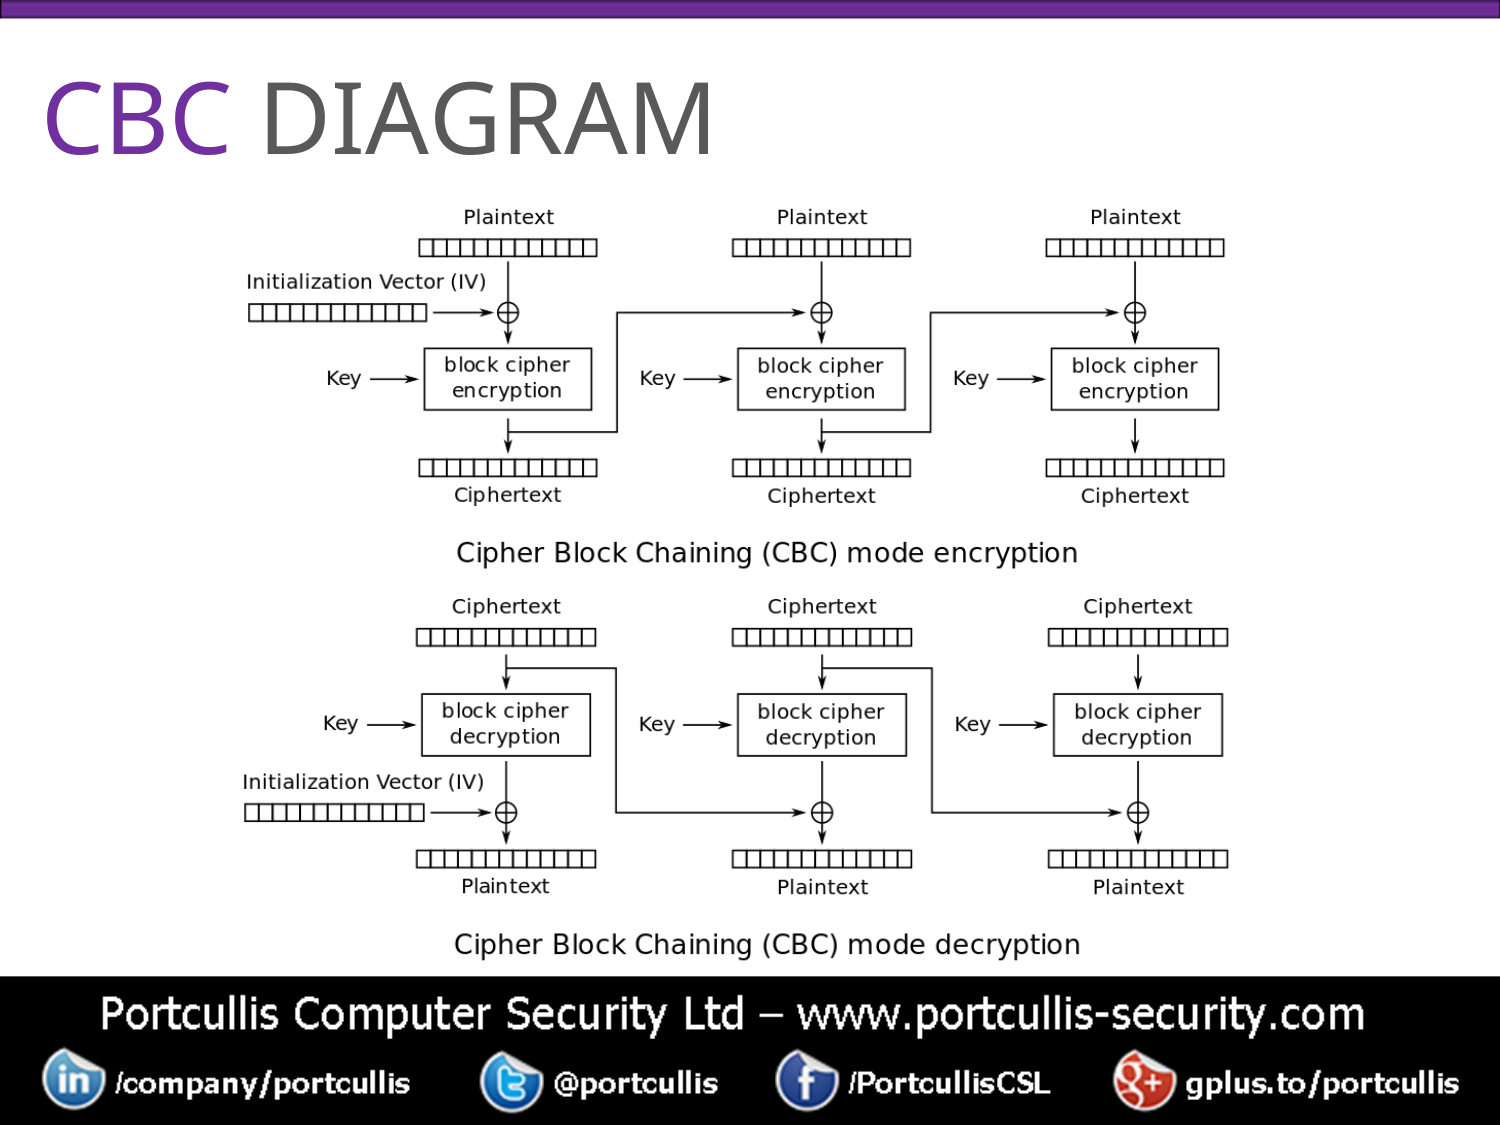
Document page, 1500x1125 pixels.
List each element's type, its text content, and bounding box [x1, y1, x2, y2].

picture [0, 0, 1500, 1125]
title CBC DIAGRAM [41, 42, 1434, 202]
